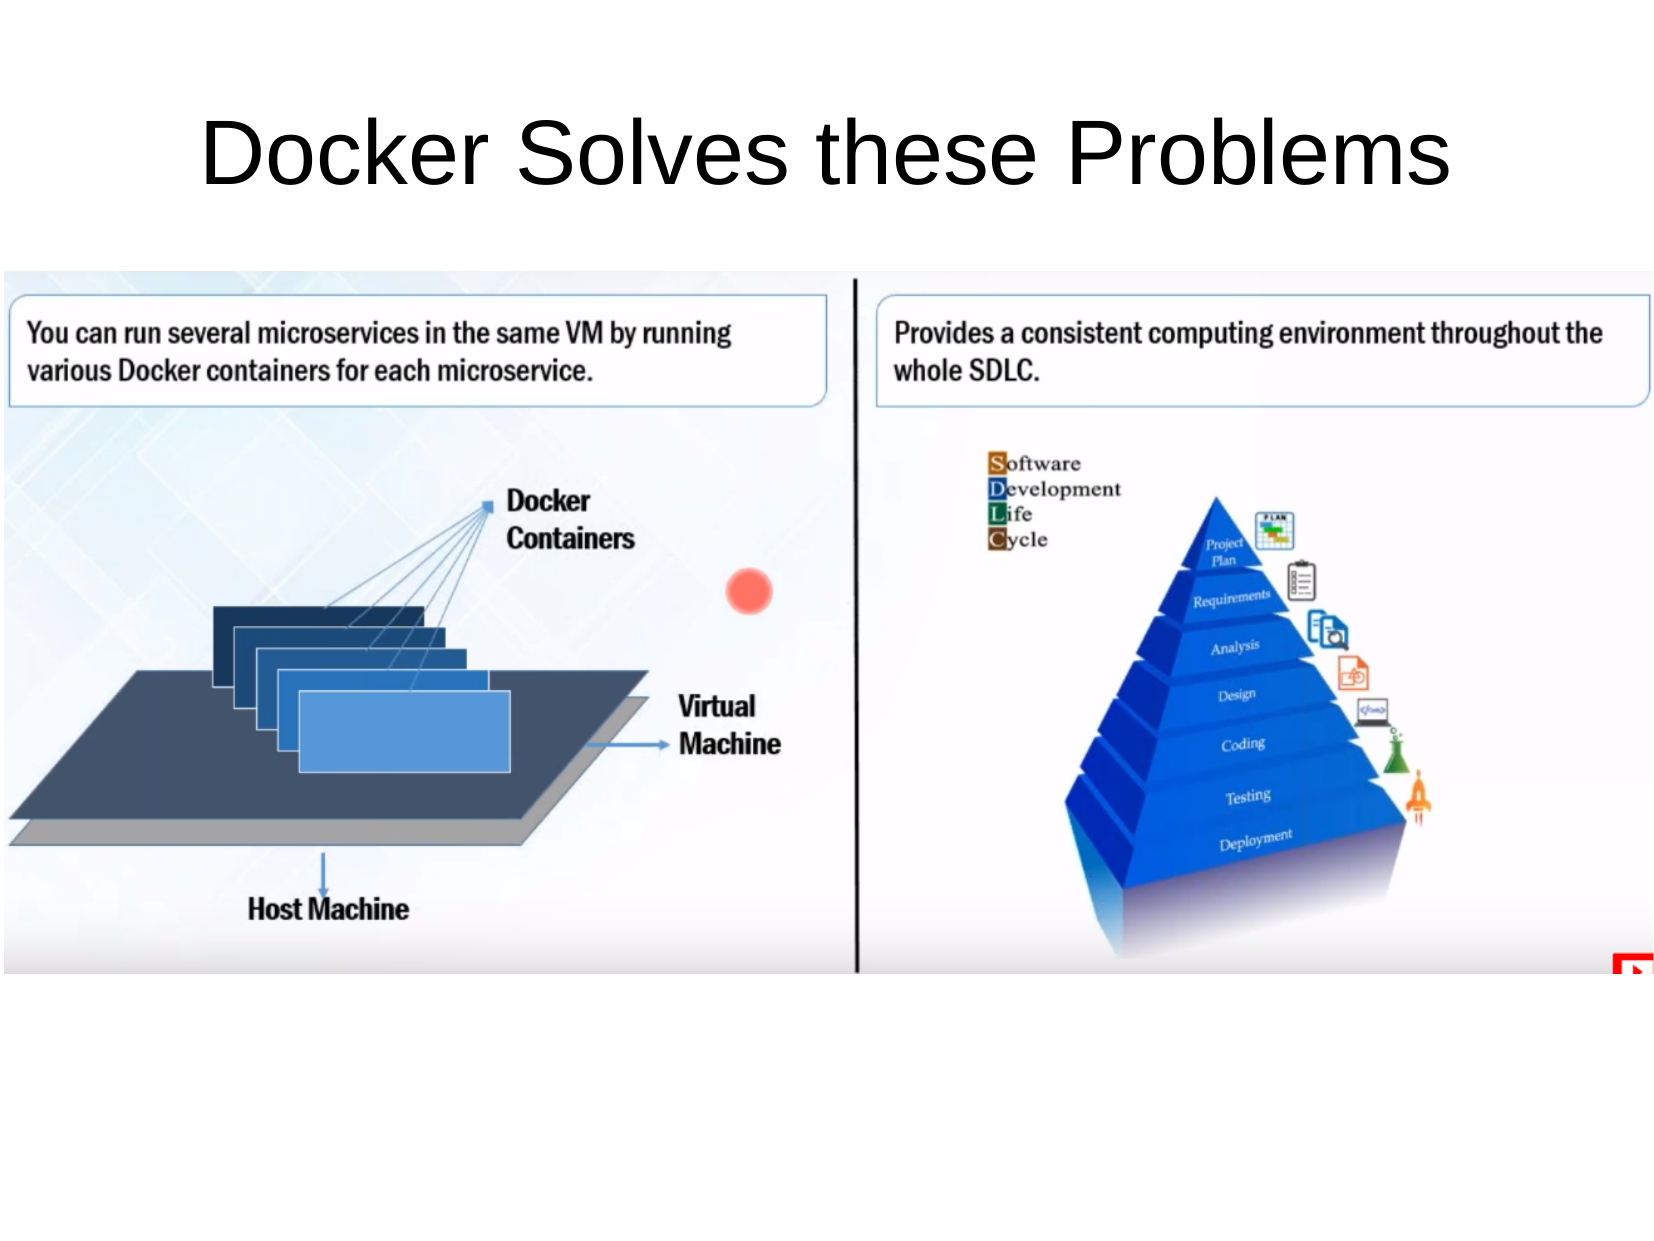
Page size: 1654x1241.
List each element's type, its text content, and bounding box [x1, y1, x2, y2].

picture [4, 271, 1654, 974]
title Docker Solves these Problems [82, 49, 1571, 257]
